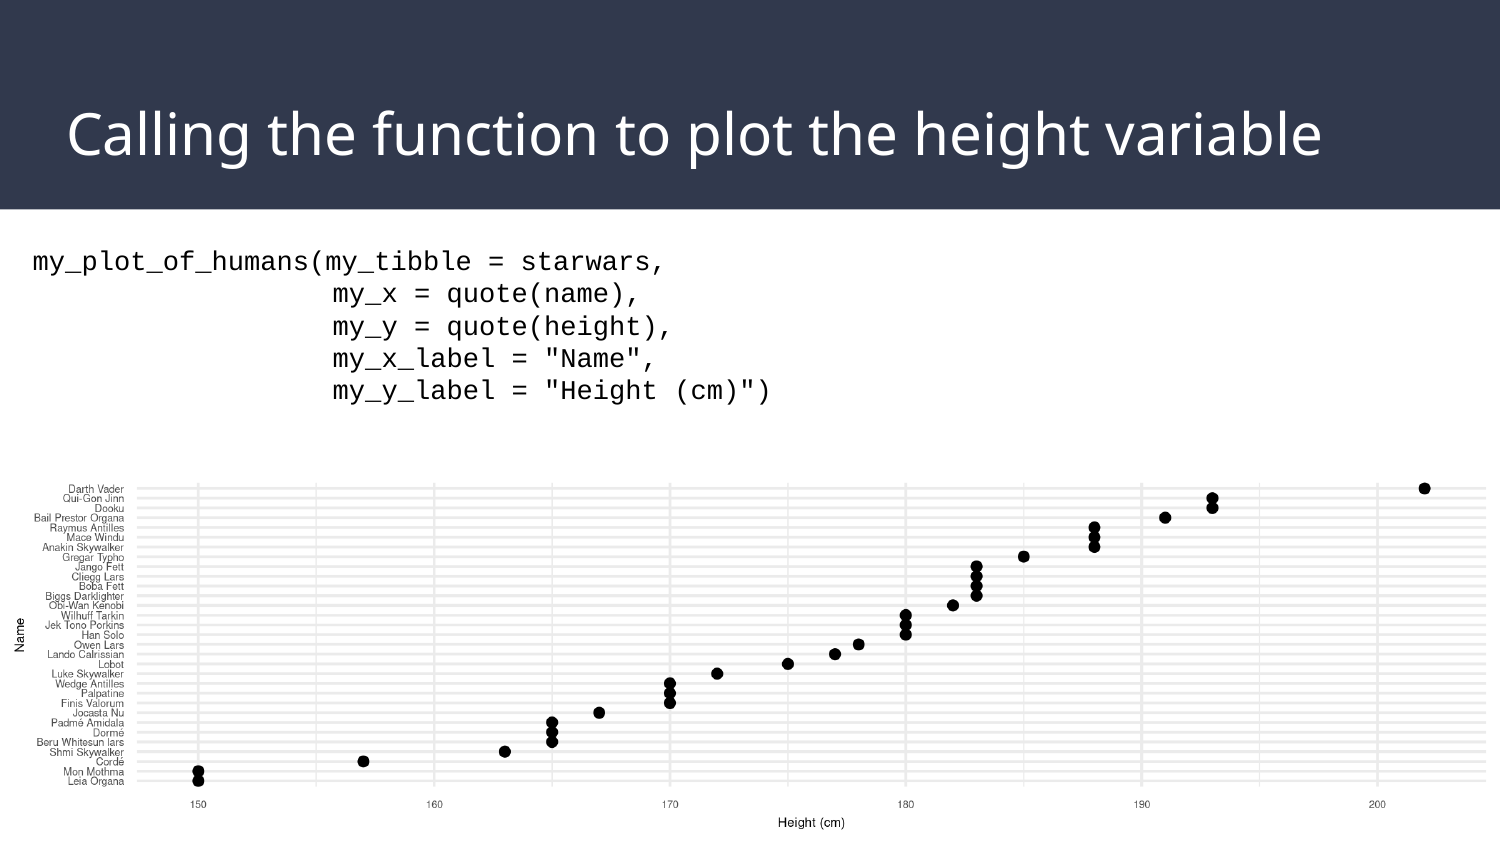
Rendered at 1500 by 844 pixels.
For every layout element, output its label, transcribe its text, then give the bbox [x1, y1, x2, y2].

picture [0, 468, 1500, 844]
title Calling the function to plot the height variable [51, 82, 1449, 185]
text_box my_plot_of_humans(my_tibble = starwars, my_x = quote(name), my_y = quote(height), my_x_label = "Name", my_y_label = "Height (cm)") [17, 227, 805, 468]
